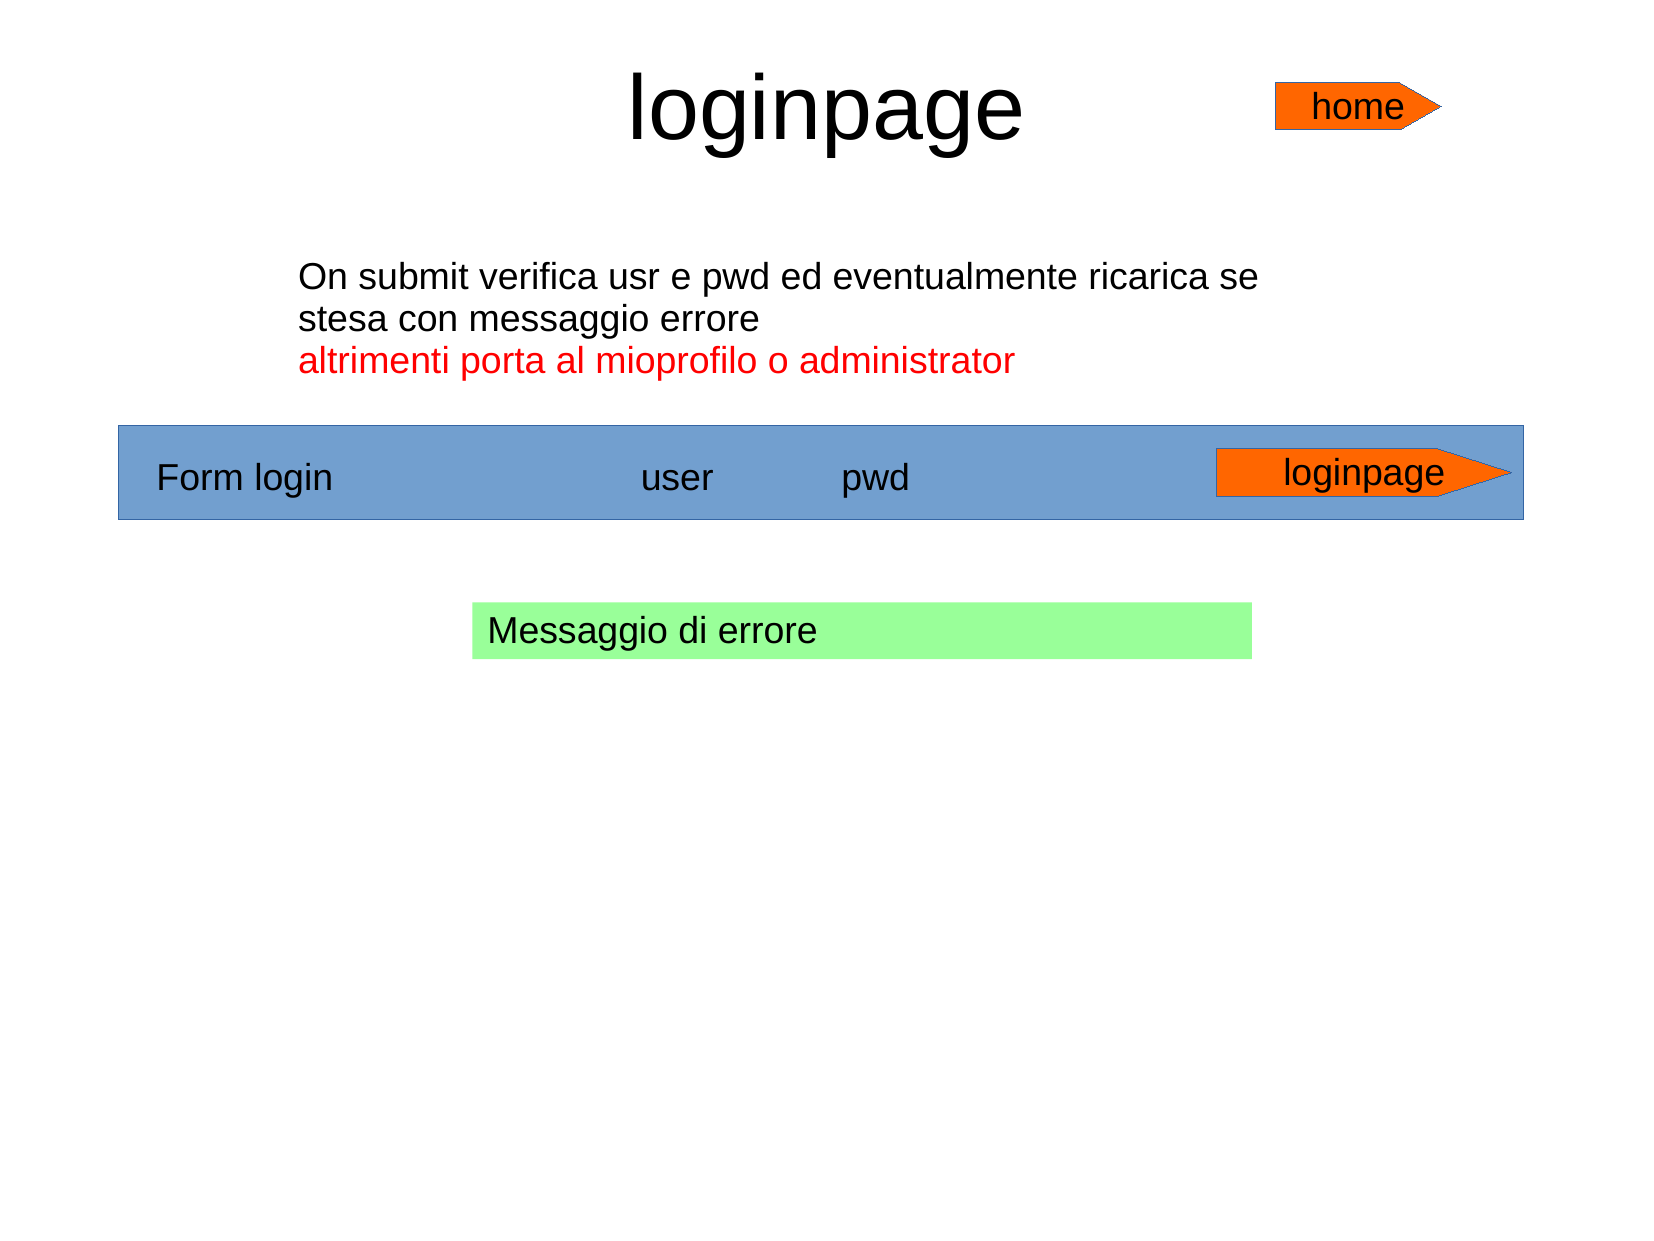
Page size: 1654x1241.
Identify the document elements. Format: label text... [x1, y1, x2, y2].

text_box loginpage [1216, 448, 1512, 497]
text_box user [626, 448, 826, 506]
text_box pwd [826, 448, 1288, 506]
title loginpage [82, 49, 1571, 166]
text_box [118, 425, 1524, 520]
text_box Form login [141, 448, 603, 506]
text_box On submit verifica usr e pwd ed eventualmente ricarica se stesa con messaggio errore altrimenti porta al mioprofilo o administrator [283, 248, 1347, 389]
text_box home [1275, 82, 1442, 130]
text_box Messaggio di errore [472, 602, 1252, 660]
